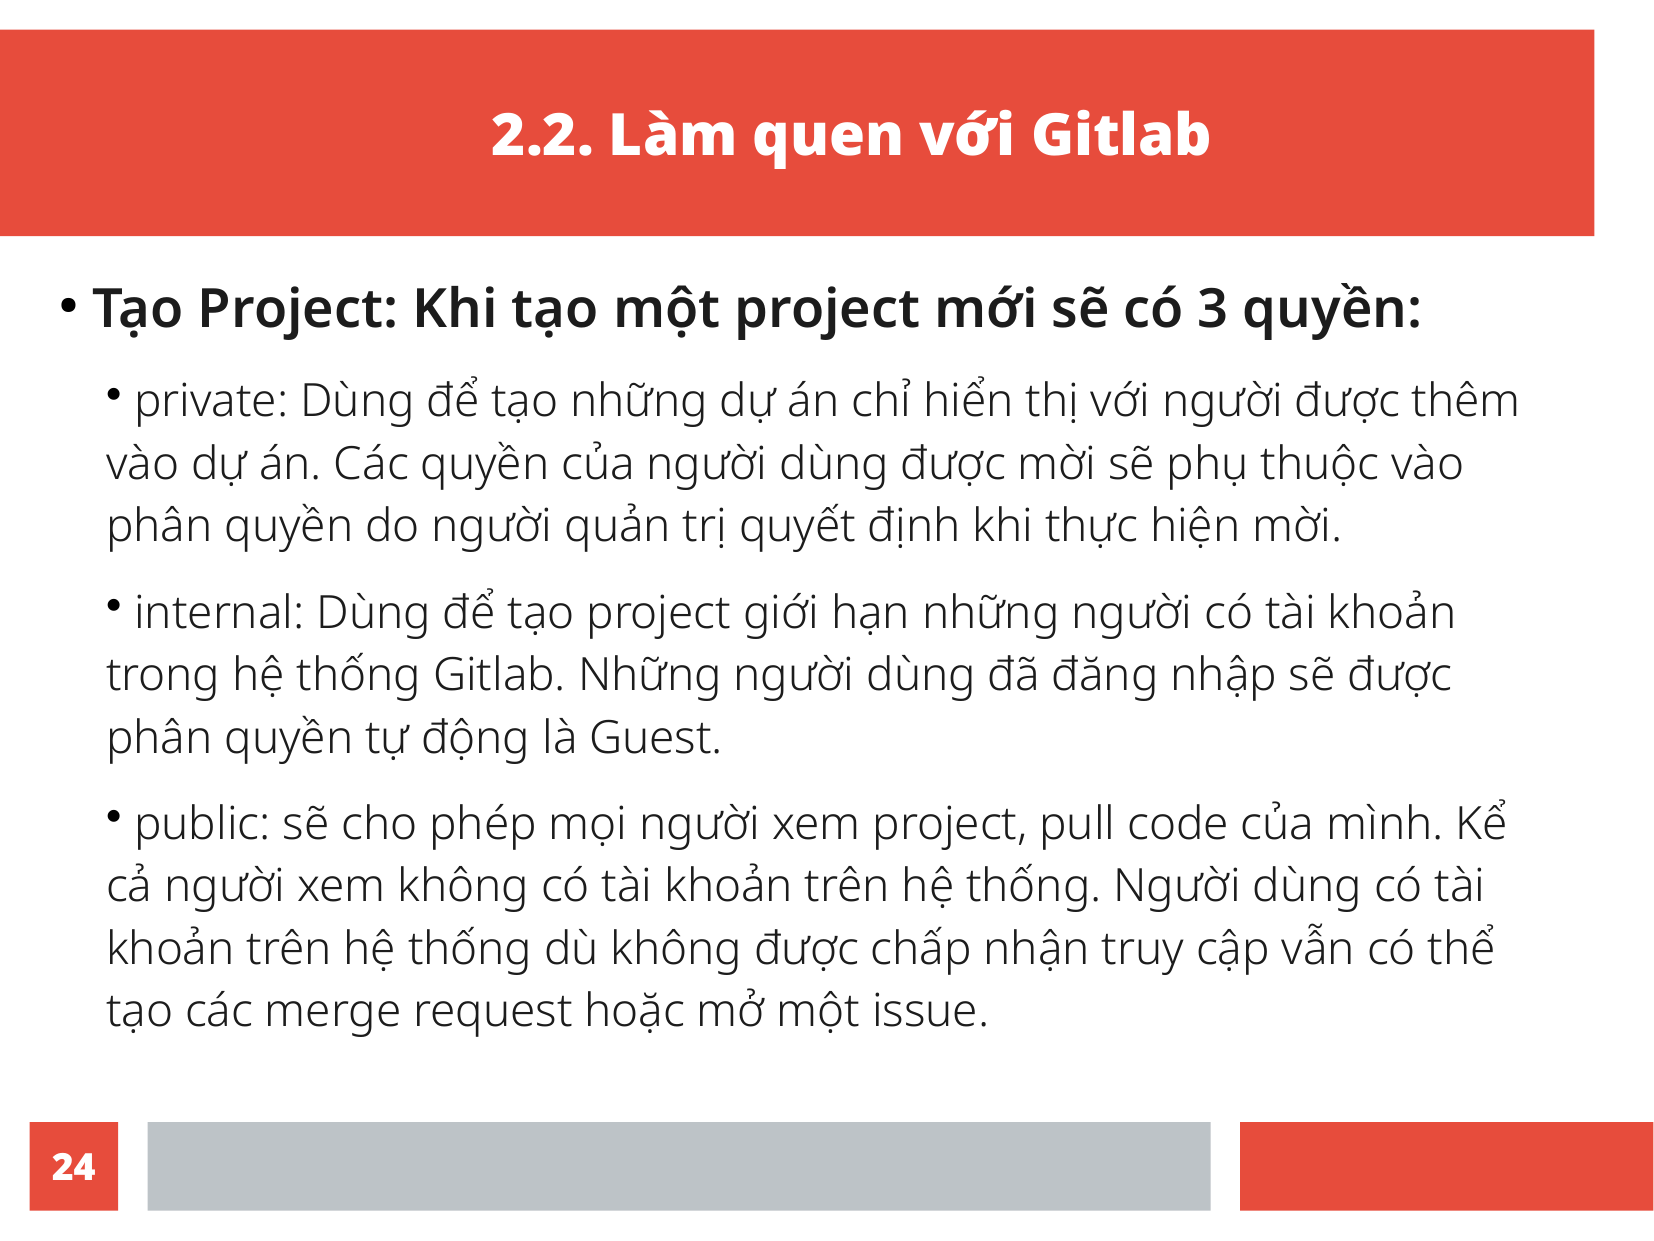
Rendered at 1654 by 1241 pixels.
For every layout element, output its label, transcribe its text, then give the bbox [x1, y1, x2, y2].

list Tạo Project: Khi tạo một project mới sẽ có 3 quyền: private: Dùng để tạo những dự án chỉ hiển thị với người được thêm vào dự án. Các quyền của người dùng được mời sẽ phụ thuộc vào phân quyền do người quản trị quyết định khi thực hiện mời. internal: Dùng để tạo project giới hạn những người có tài khoản trong hệ thống Gitlab. Những người dùng đã đăng nhập sẽ được phân quyền tự động là Guest. public: sẽ cho phép mọi người xem project, pull code của mình. Kể cả người xem không có tài khoản trên hệ thống. Người dùng có tài khoản trên hệ thống dù không được chấp nhận truy cập vẫn có thể tạo các merge request hoặc mở một issue. [59, 270, 1565, 1093]
title 2.2. Làm quen với Gitlab [59, 59, 1595, 207]
